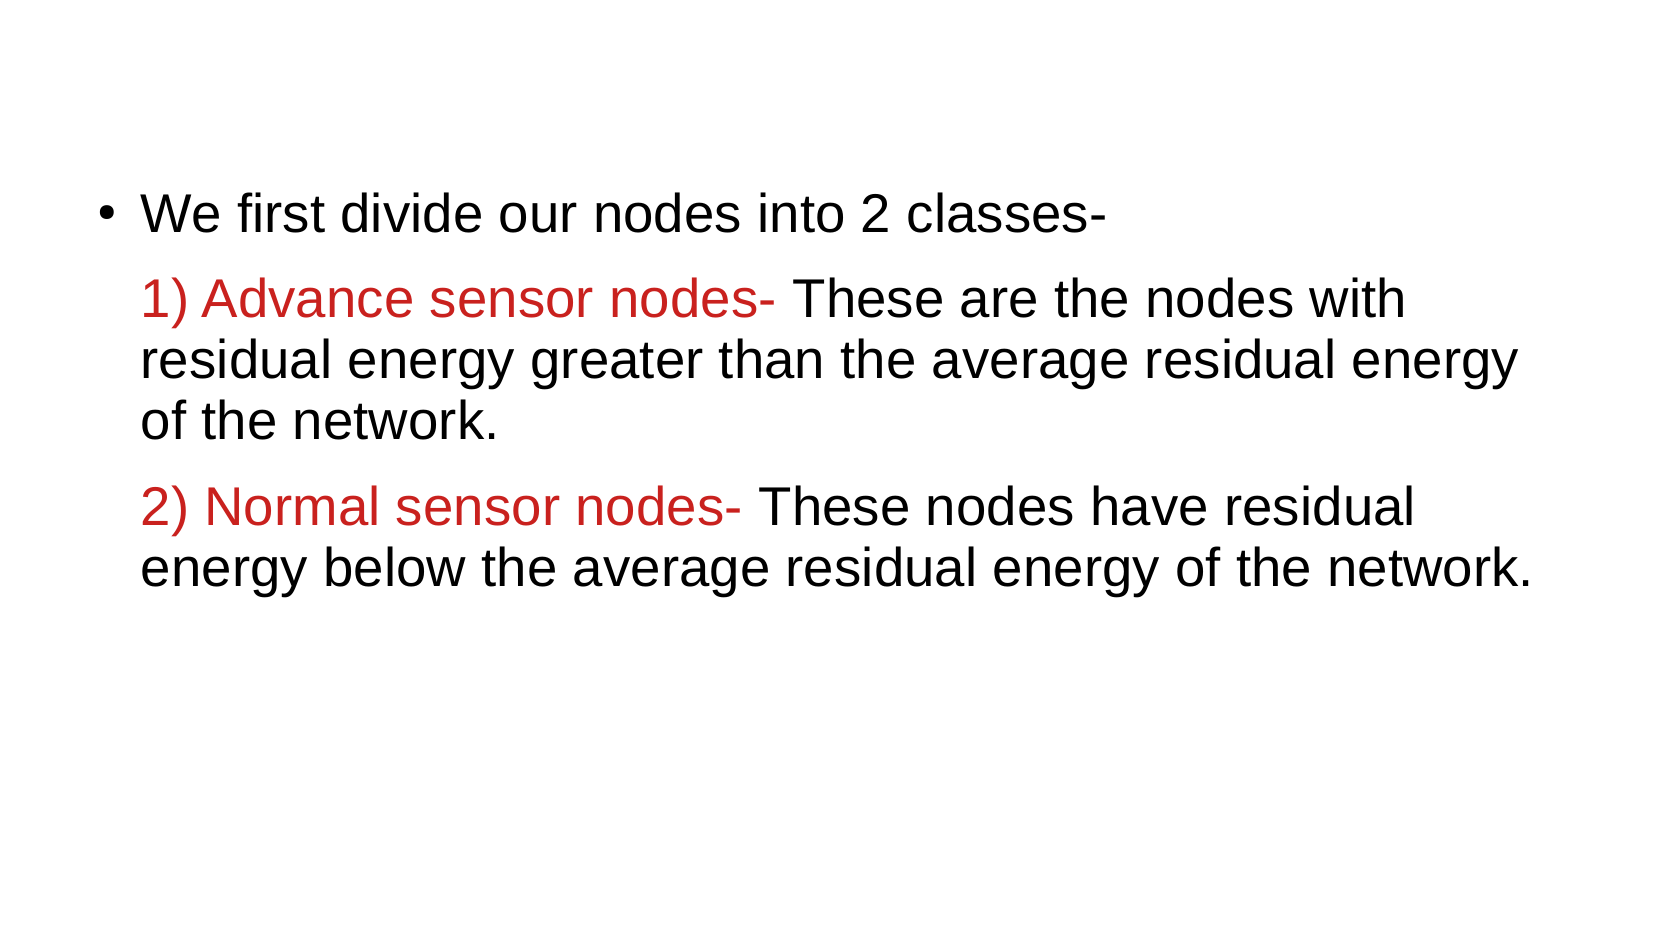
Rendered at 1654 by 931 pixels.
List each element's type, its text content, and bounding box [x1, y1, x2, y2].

list We first divide our nodes into 2 classes- 1) Advance sensor nodes- These are the nodes with residual energy greater than the average residual energy of the network. 2) Normal sensor nodes- These nodes have residual energy below the average residual energy of the network. [82, 183, 1571, 632]
